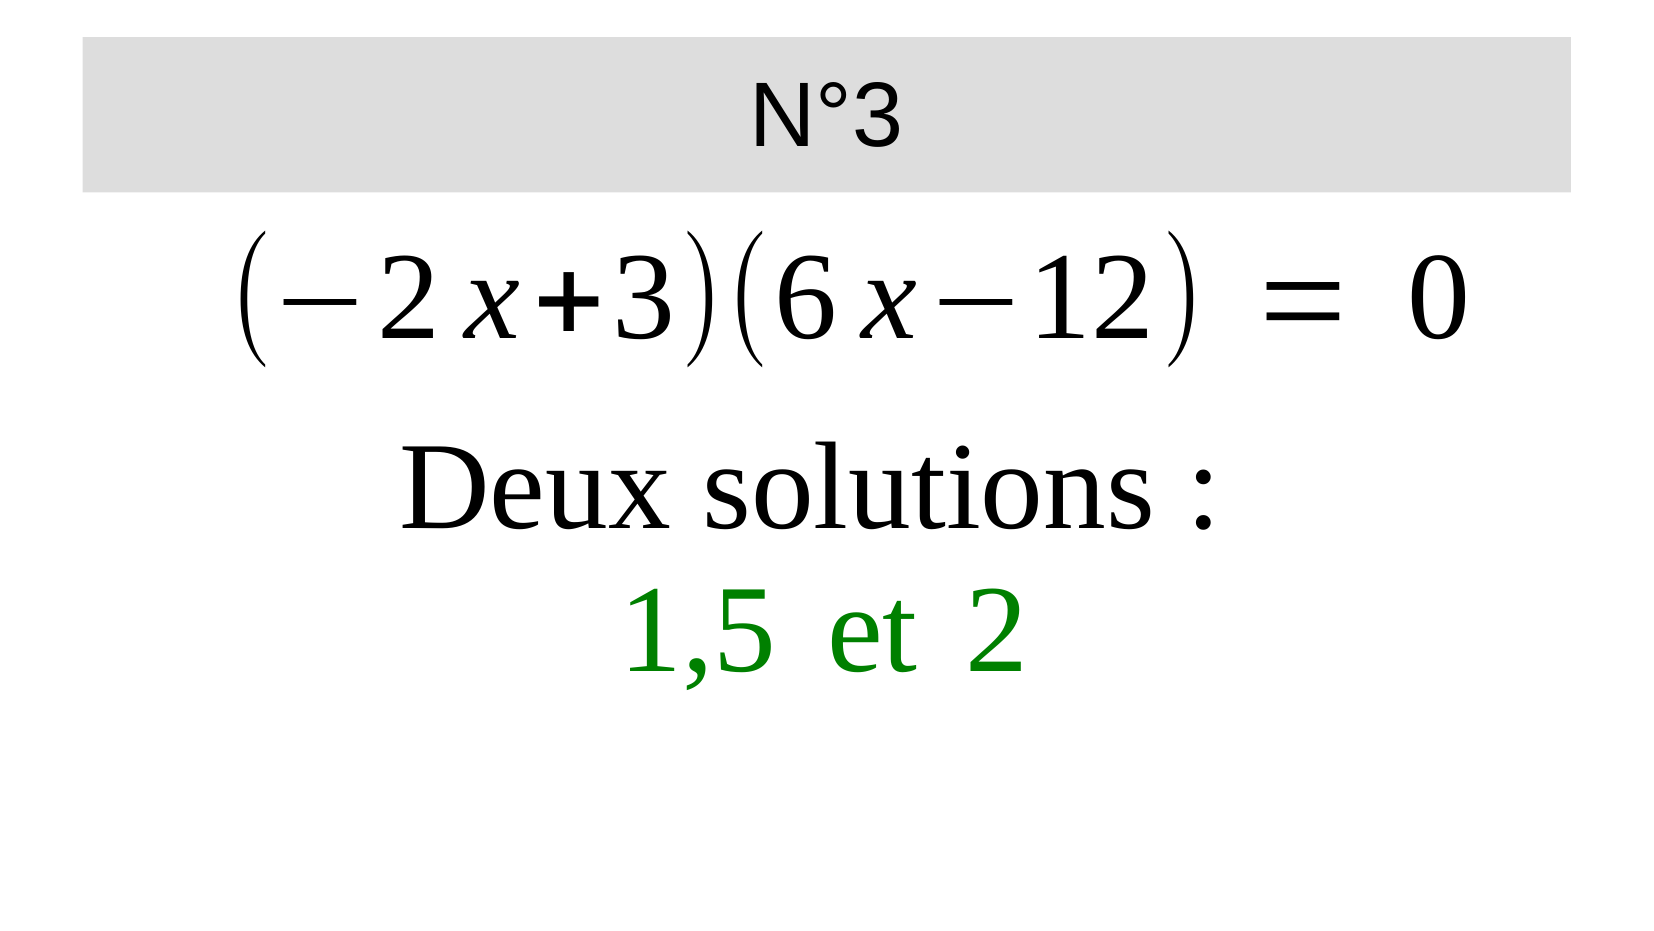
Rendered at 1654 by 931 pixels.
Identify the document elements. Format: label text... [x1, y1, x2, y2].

chart [224, 224, 1478, 374]
chart [389, 417, 1260, 700]
title N°3 [82, 37, 1571, 193]
